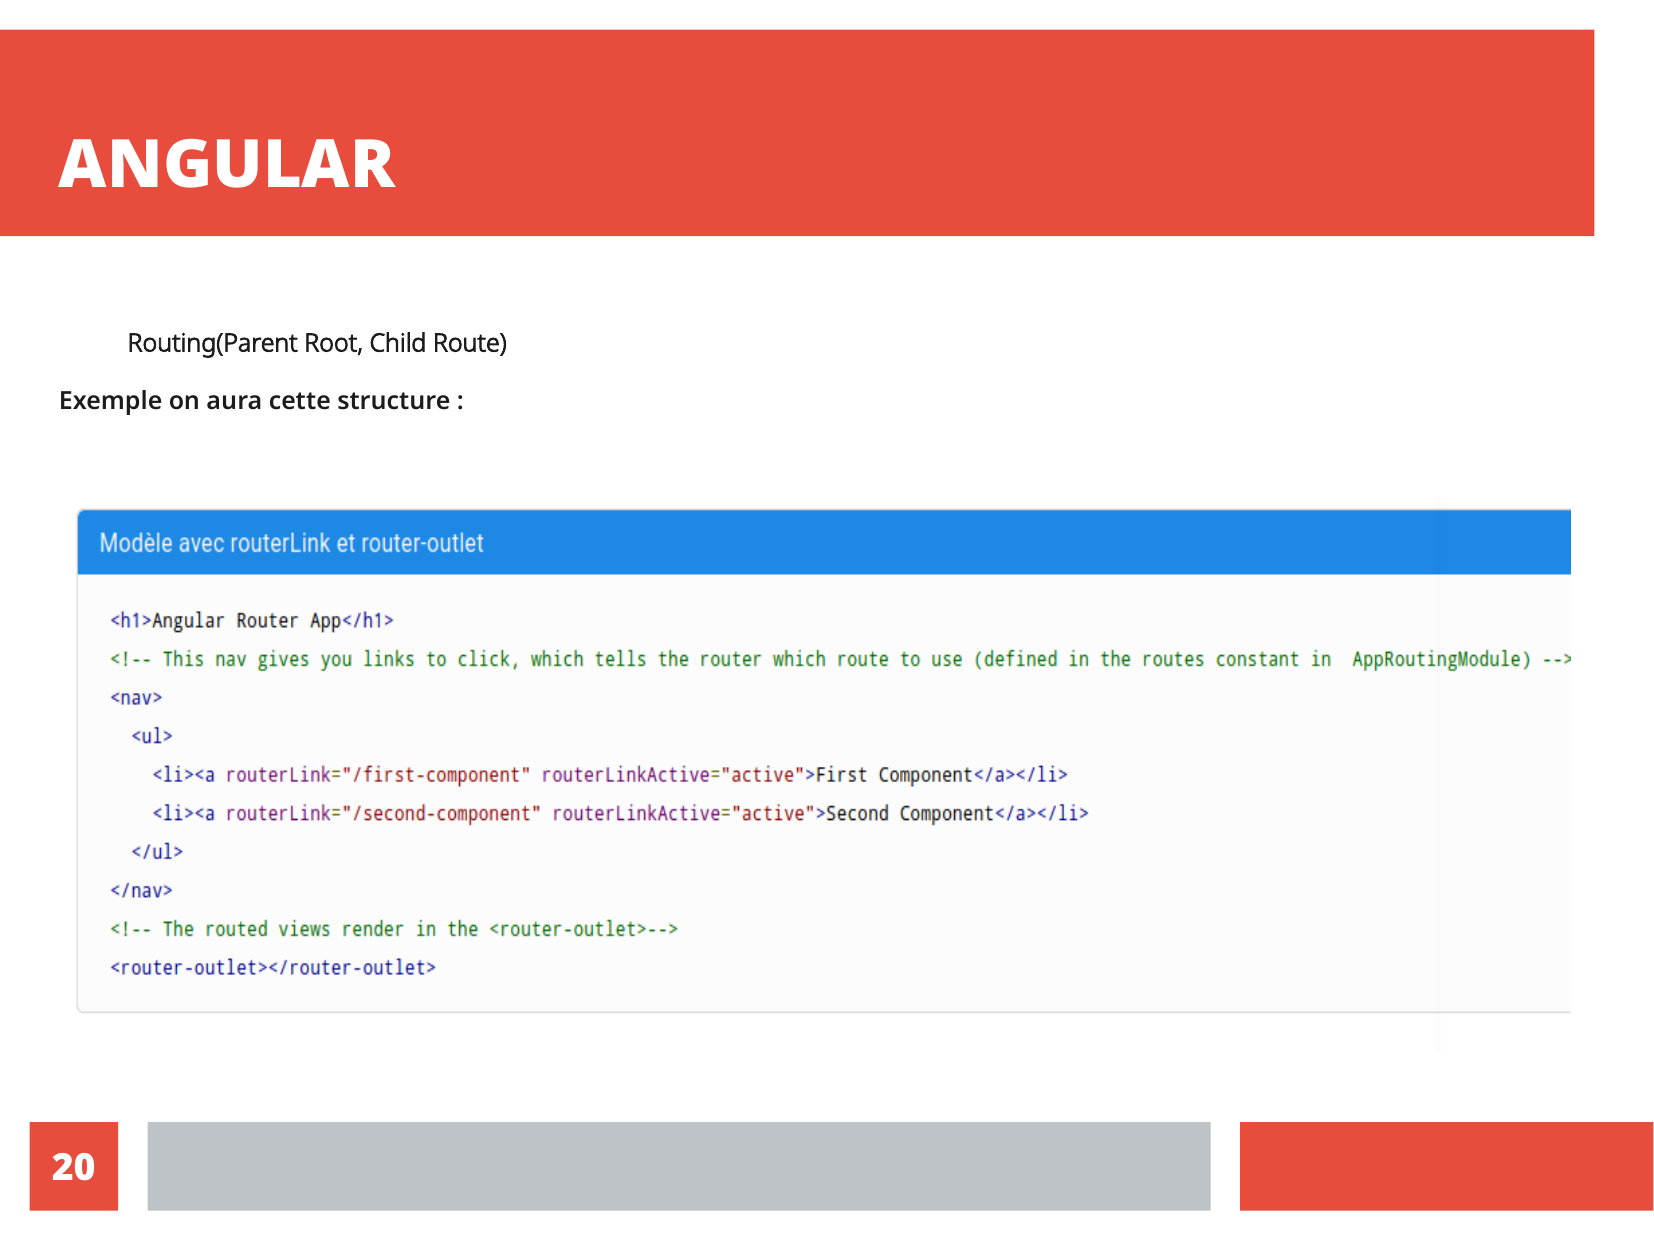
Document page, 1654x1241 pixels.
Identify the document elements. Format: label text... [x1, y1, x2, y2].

list Routing(Parent Root, Child Route) Exemple on aura cette structure : [59, 324, 1565, 1093]
picture [70, 496, 1571, 1052]
title ANGULAR [59, 59, 1595, 207]
